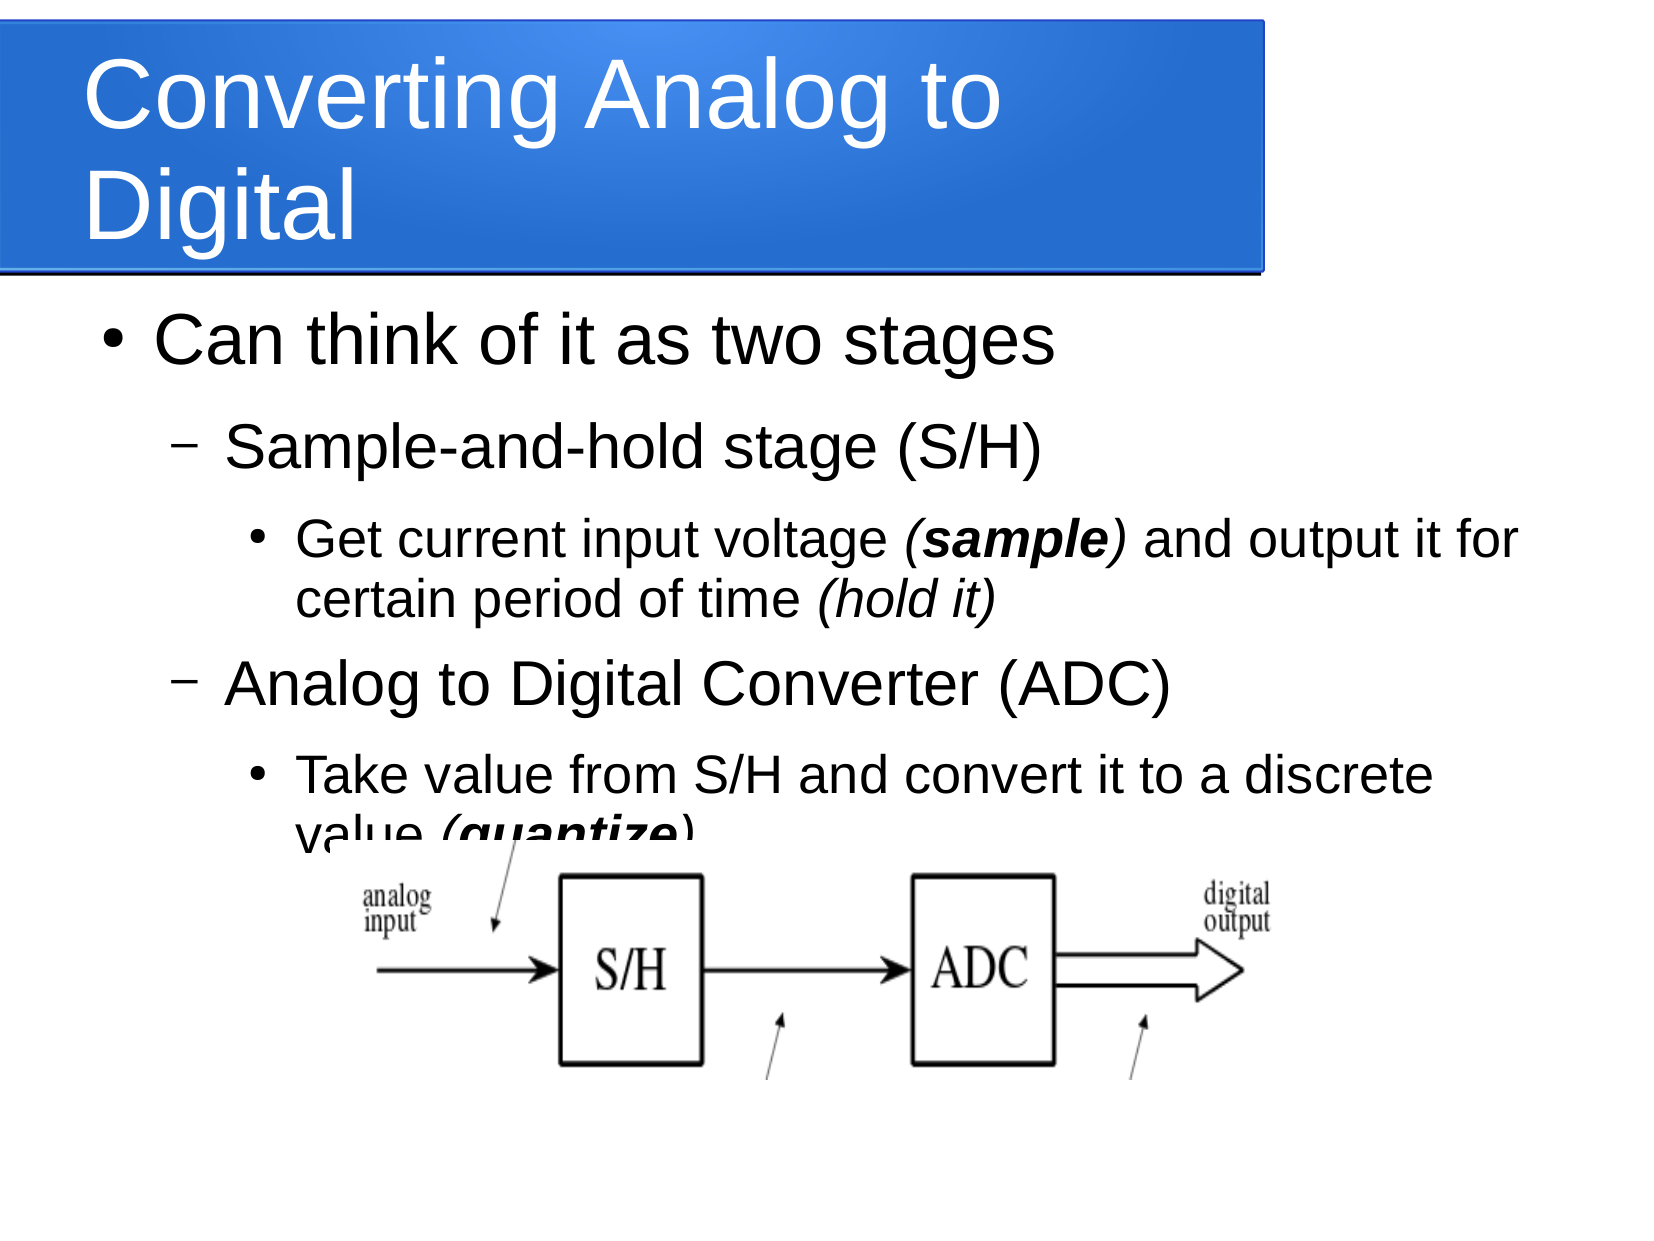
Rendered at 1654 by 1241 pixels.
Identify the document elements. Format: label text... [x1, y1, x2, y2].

title Converting Analog to Digital [82, 39, 1235, 260]
list Can think of it as two stages Sample-and-hold stage (S/H) Get current input voltage (sample) and output it for certain period of time (hold it) Analog to Digital Converter (ADC) Take value from S/H and convert it to a discrete value (quantize) [82, 299, 1571, 1019]
picture [330, 840, 1284, 1081]
